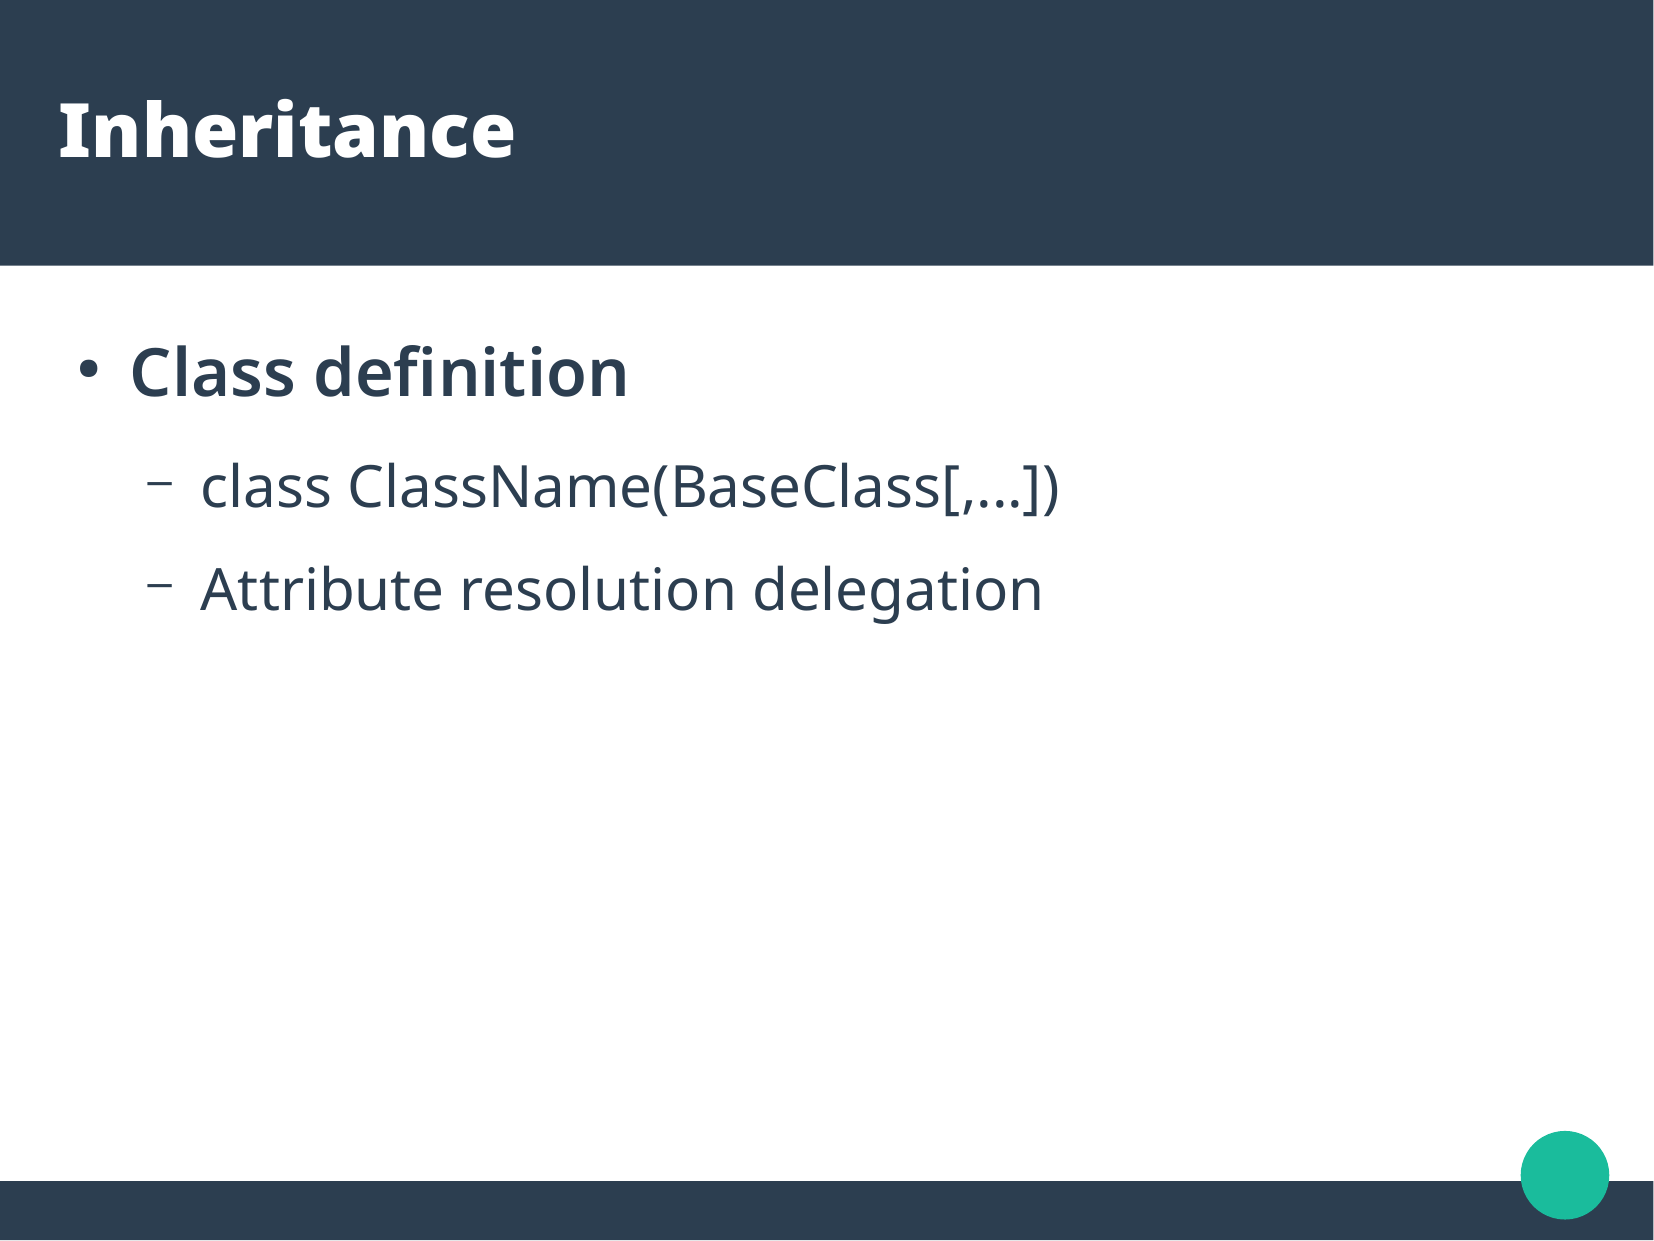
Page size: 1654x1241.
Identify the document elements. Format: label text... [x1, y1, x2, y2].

title Inheritance [59, 49, 1595, 207]
list Class definition class ClassName(BaseClass[,...]) Attribute resolution delegation [59, 324, 1595, 1152]
